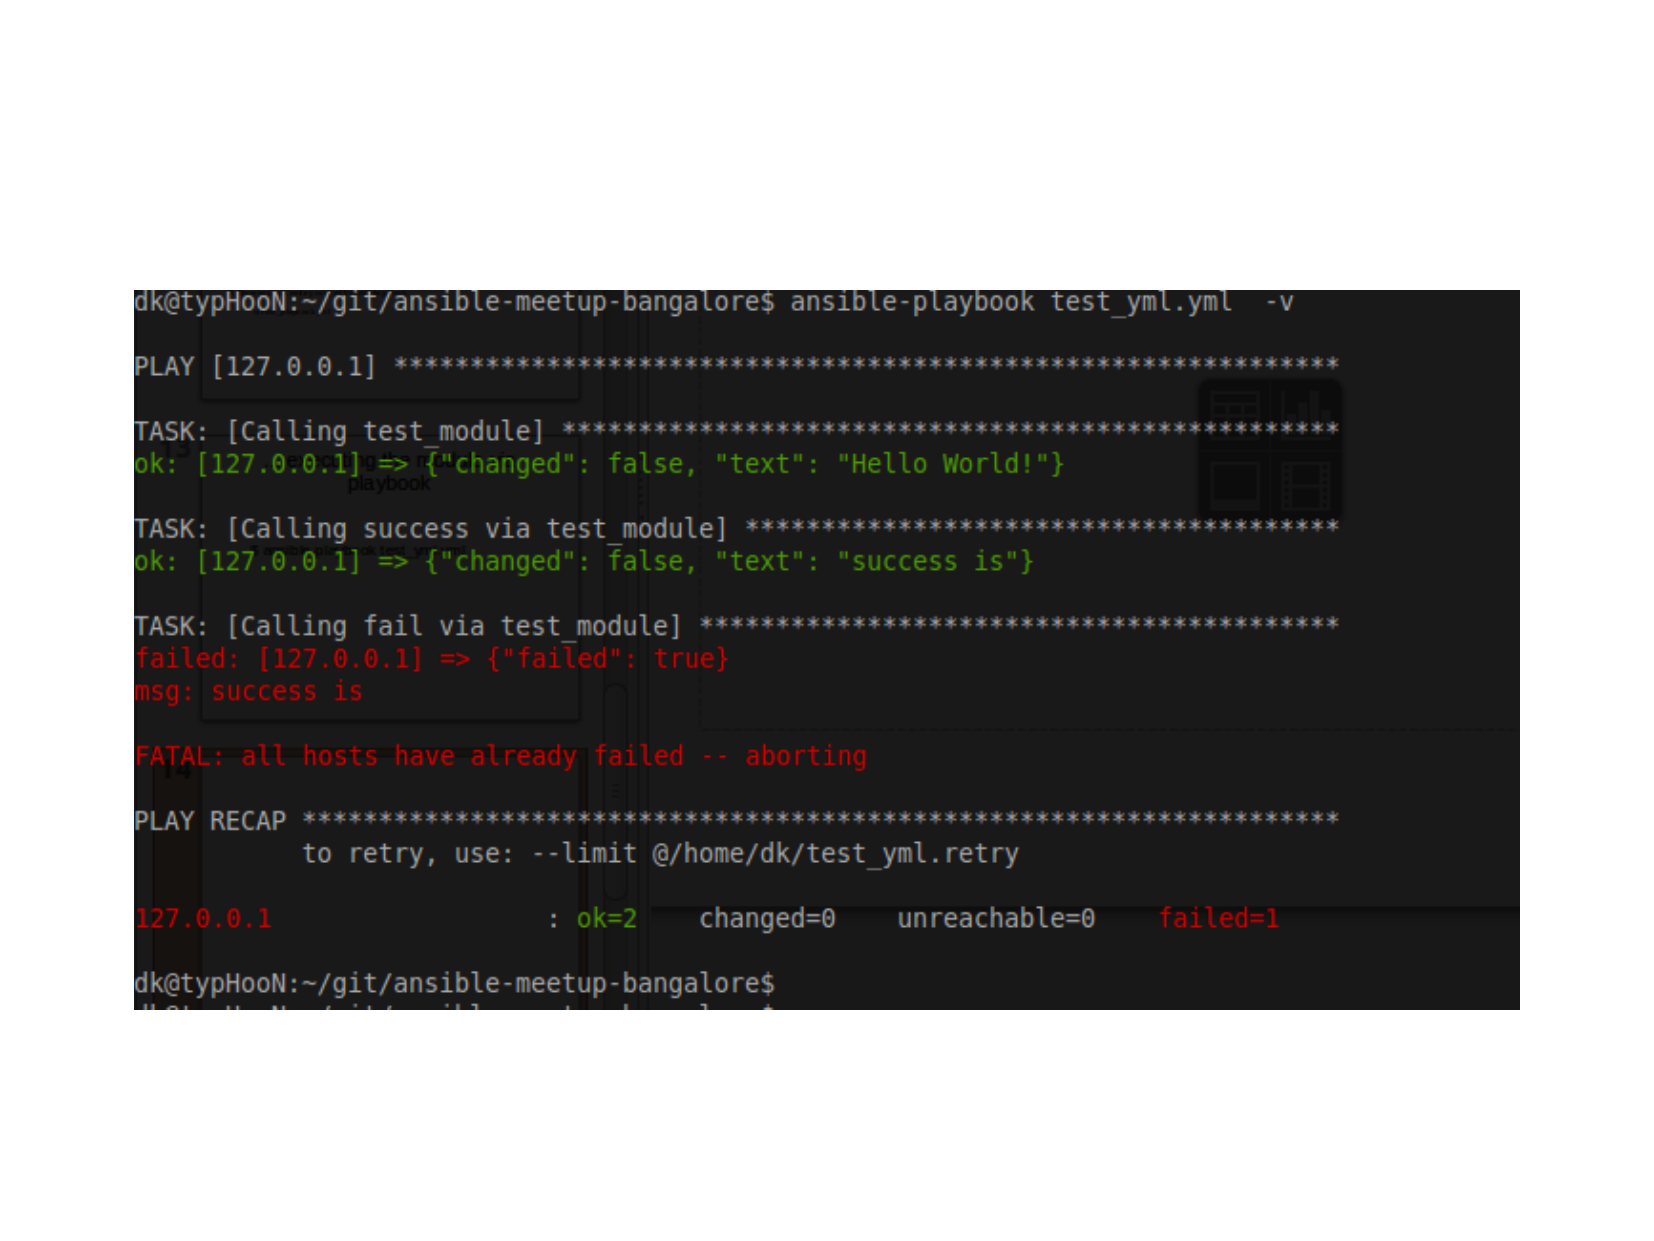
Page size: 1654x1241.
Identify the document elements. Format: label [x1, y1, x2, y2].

picture [134, 290, 1520, 1010]
